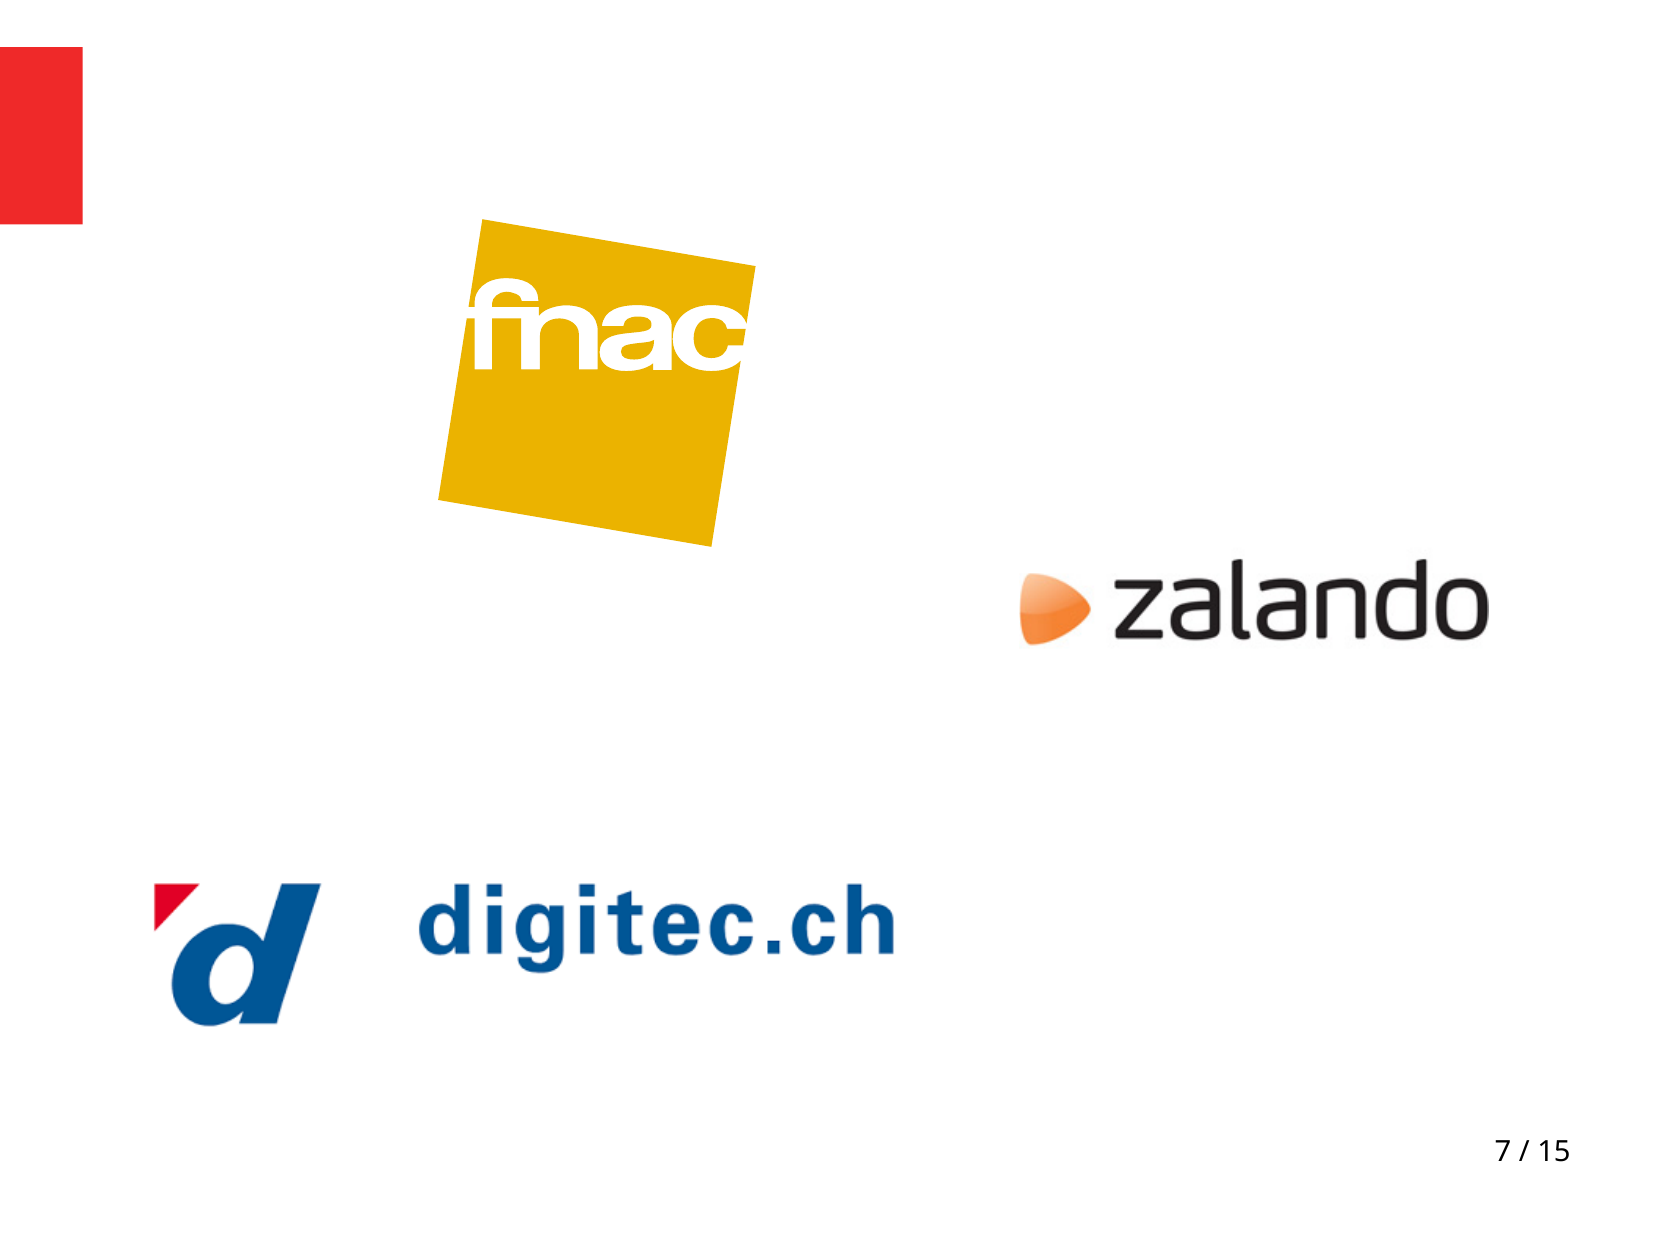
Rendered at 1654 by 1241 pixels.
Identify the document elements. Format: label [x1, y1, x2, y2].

picture [153, 882, 898, 1028]
picture [437, 218, 756, 548]
picture [1019, 448, 1489, 762]
